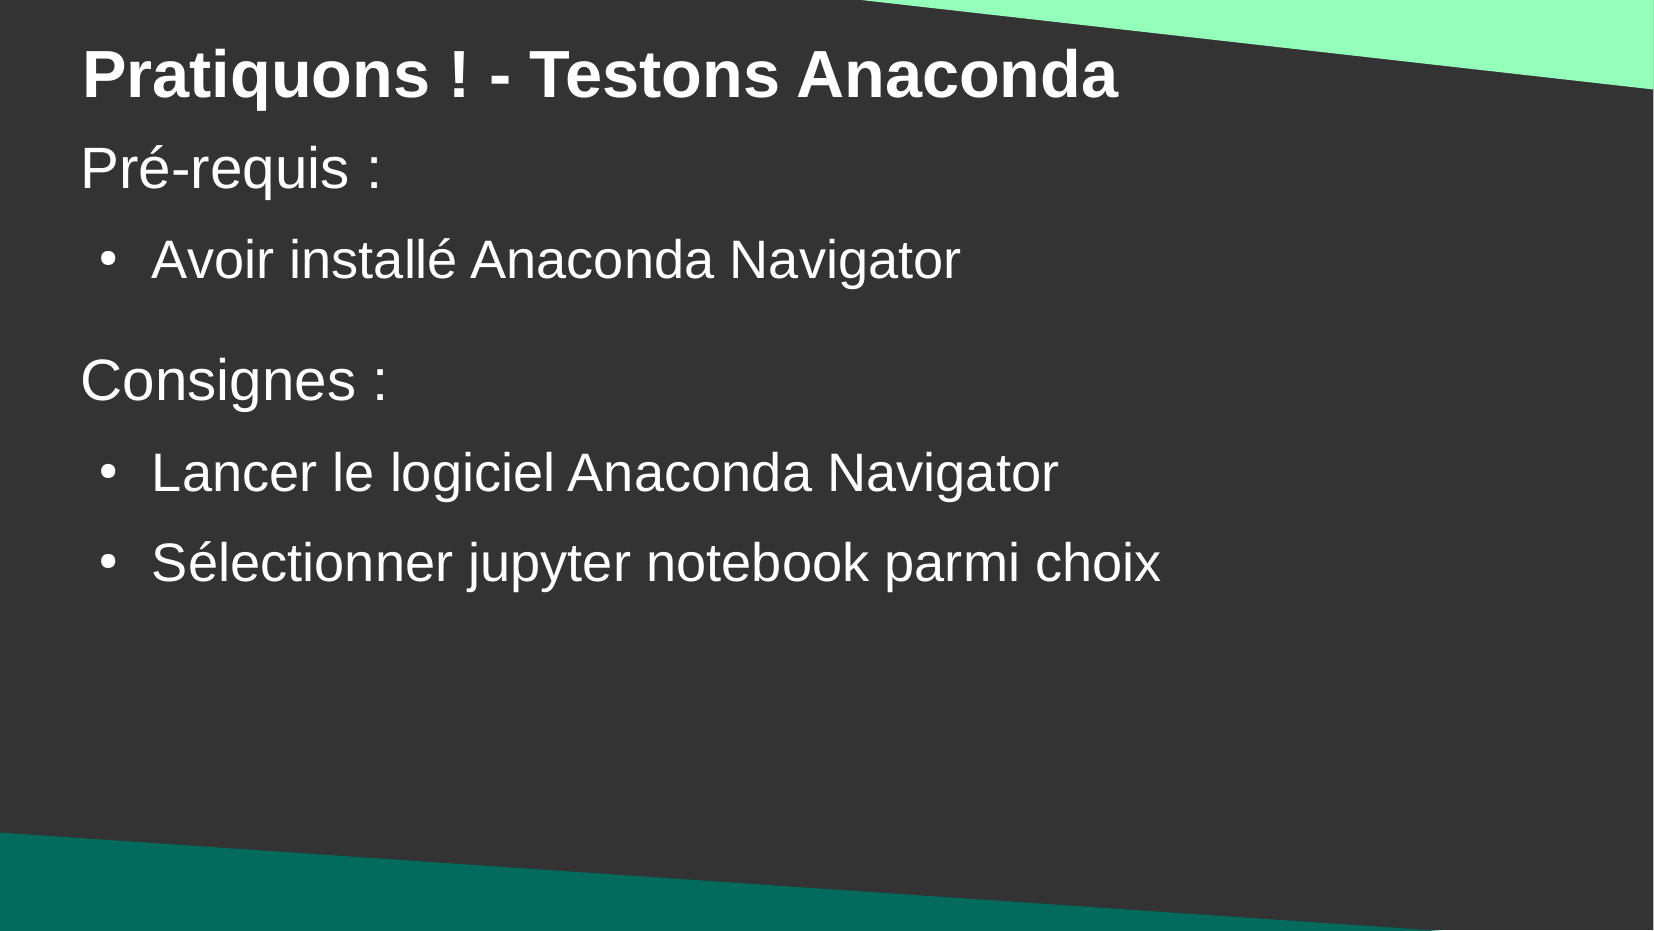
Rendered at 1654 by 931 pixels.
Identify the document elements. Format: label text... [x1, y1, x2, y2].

title Pratiquons ! - Testons Anaconda [82, 37, 1571, 114]
list Consignes : Lancer le logiciel Anaconda Navigator Sélectionner jupyter notebook parmi choix [80, 348, 1620, 615]
text_box [860, 0, 1654, 90]
list Pré-requis : Avoir installé Anaconda Navigator [80, 135, 1620, 296]
